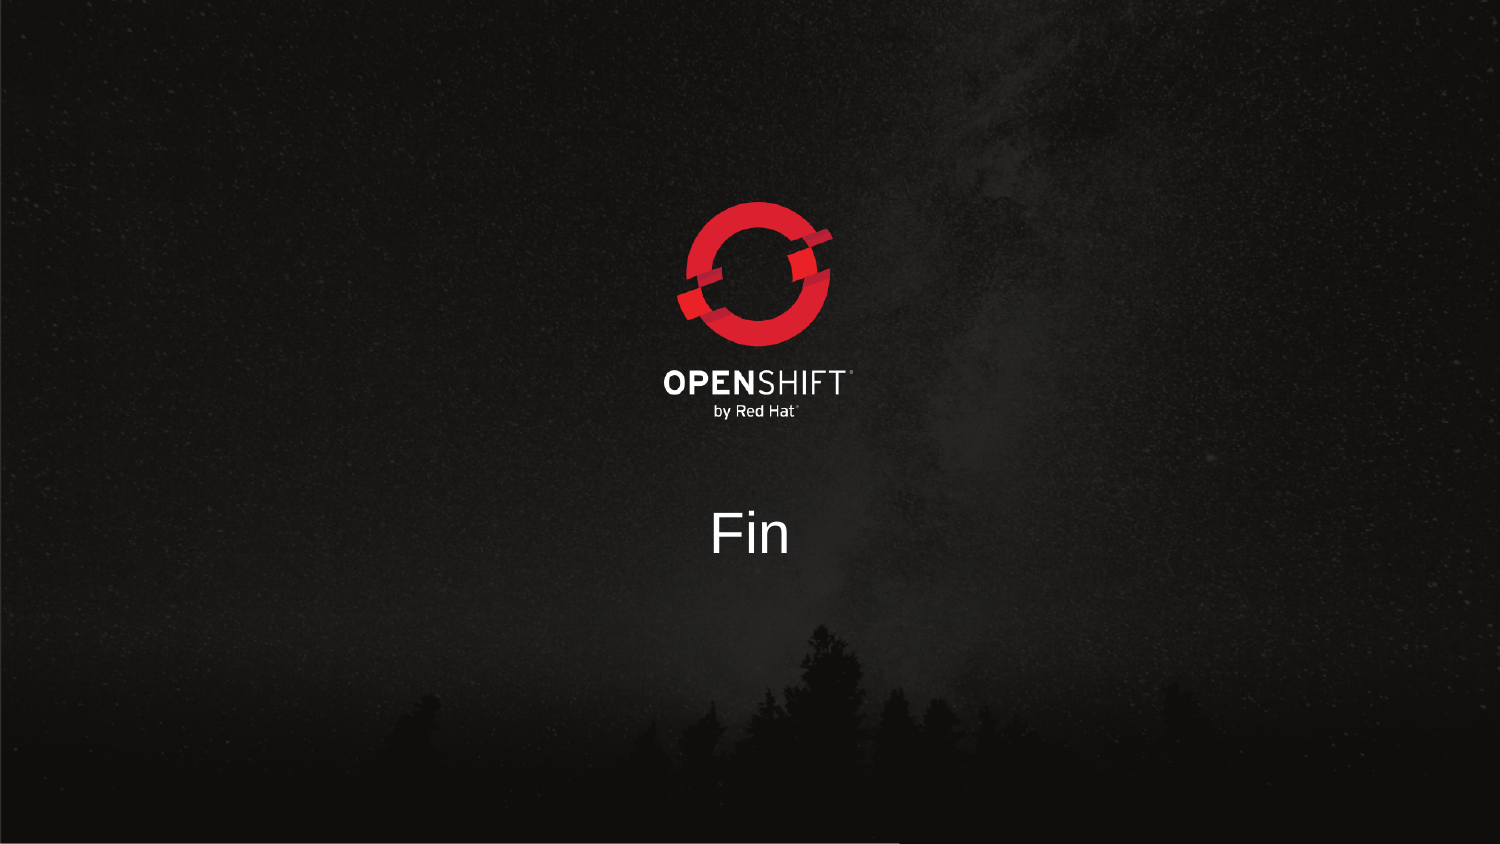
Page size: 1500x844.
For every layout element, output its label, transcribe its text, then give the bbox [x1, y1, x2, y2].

picture [0, 0, 1500, 844]
title Fin [315, 435, 1186, 626]
